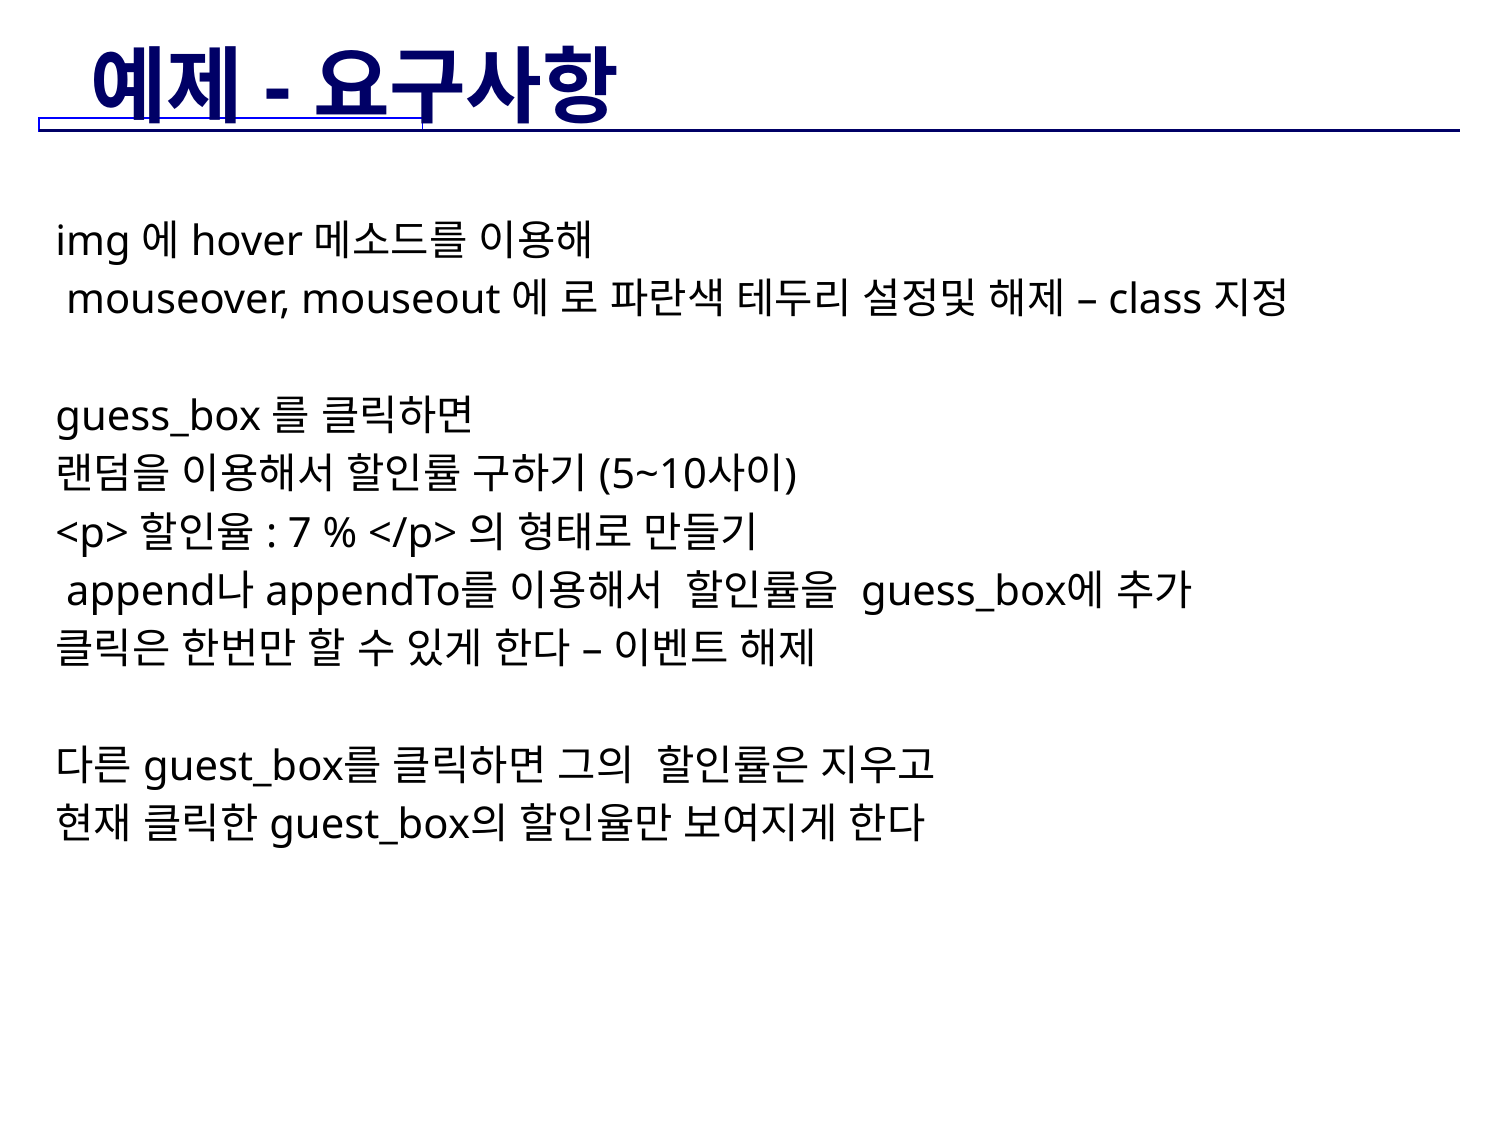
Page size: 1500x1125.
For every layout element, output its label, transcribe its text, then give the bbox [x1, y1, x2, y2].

list img 에 hover 메소드를 이용해 mouseover, mouseout 에 로 파란색 테두리 설정및 해제 – class 지정 guess_box 를 클릭하면 랜덤을 이용해서 할인률 구하기 (5~10사이) <p> 할인율 : 7 % </p> 의 형태로 만들기 append나 appendTo를 이용해서 할인률을 guess_box에 추가 클릭은 한번만 할 수 있게 한다 – 이벤트 해제 다른 guest_box를 클릭하면 그의 할인률은 지우고 현재 클릭한 guest_box의 할인율만 보여지게 한다 [40, 206, 1460, 1022]
title 예제 - 요구사항 [75, 25, 1354, 120]
